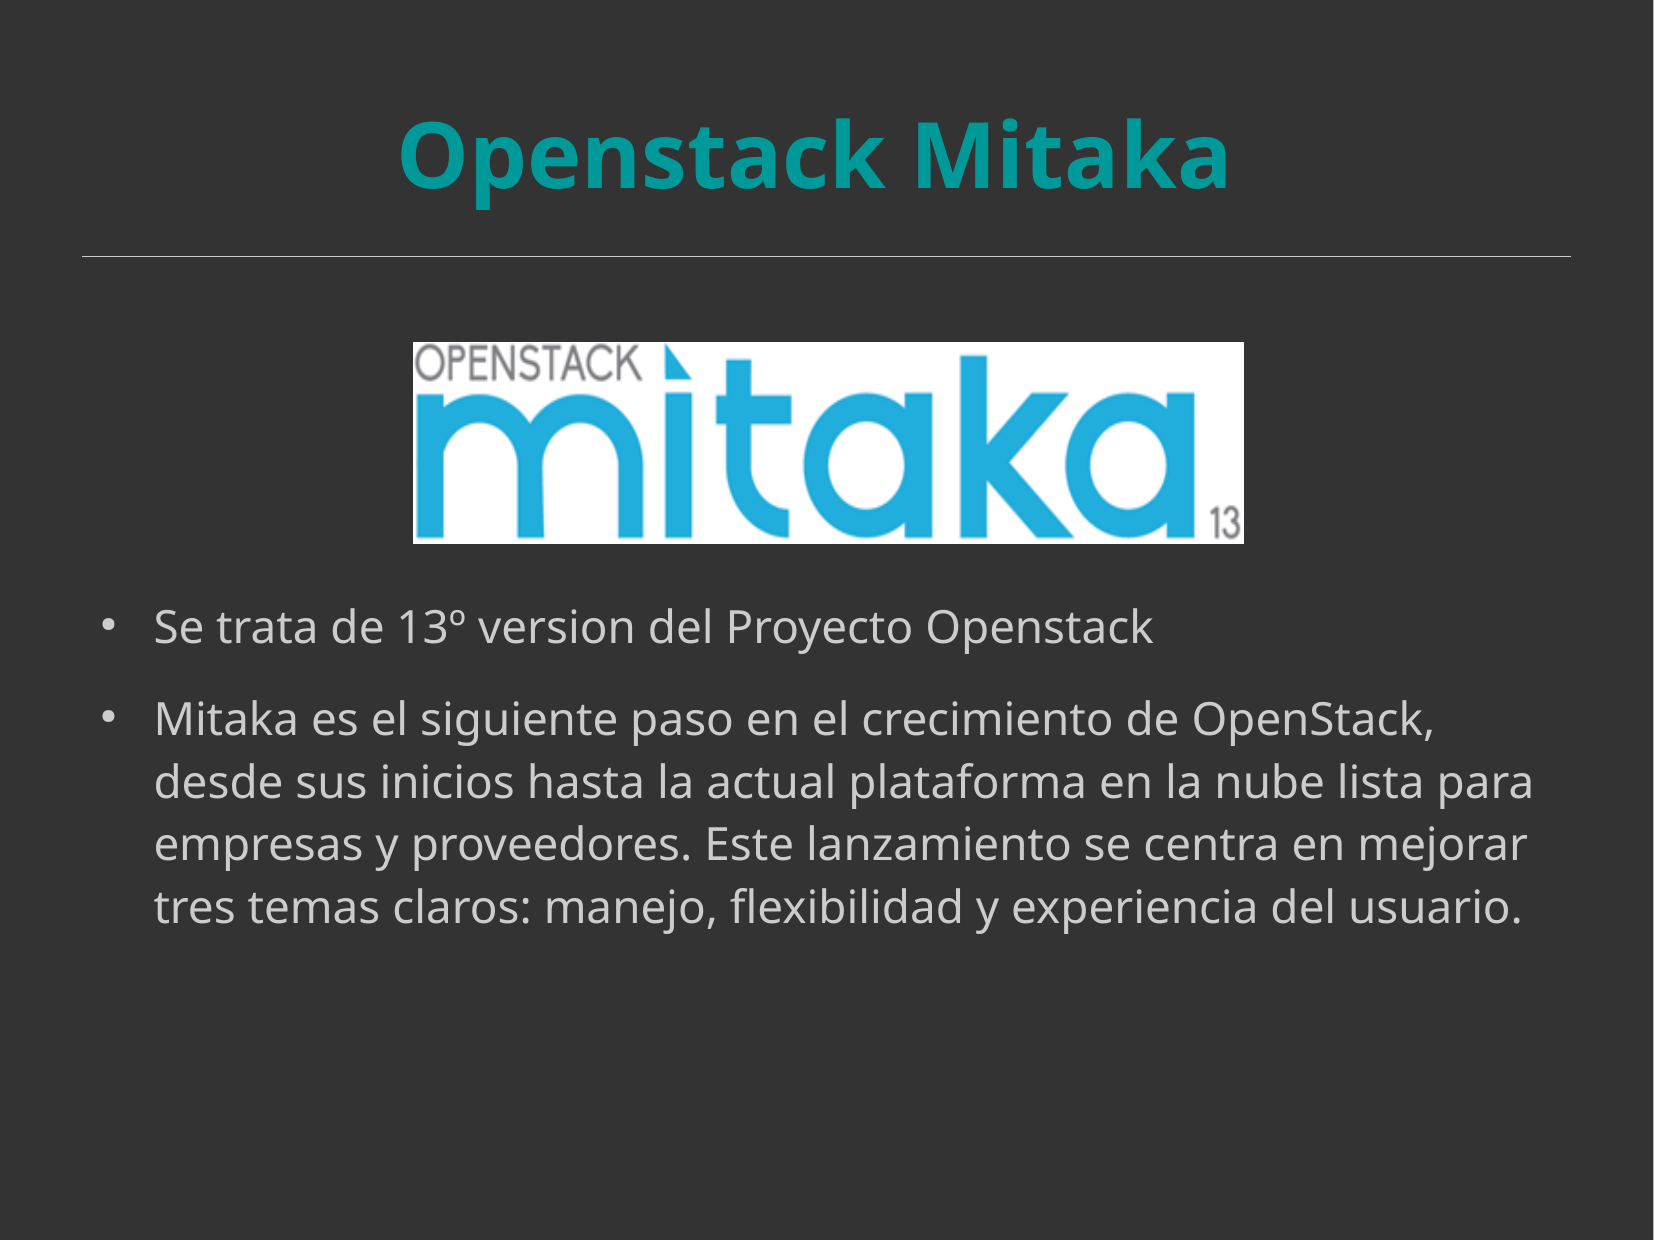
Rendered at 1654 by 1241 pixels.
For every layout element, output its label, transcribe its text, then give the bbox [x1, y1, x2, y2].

picture [413, 342, 1244, 544]
list Se trata de 13º version del Proyecto Openstack Mitaka es el siguiente paso en el crecimiento de OpenStack, desde sus inicios hasta la actual plataforma en la nube lista para empresas y proveedores. Este lanzamiento se centra en mejorar tres temas claros: manejo, flexibilidad y experiencia del usuario. [82, 502, 1571, 1040]
title Openstack Mitaka [82, 49, 1571, 257]
